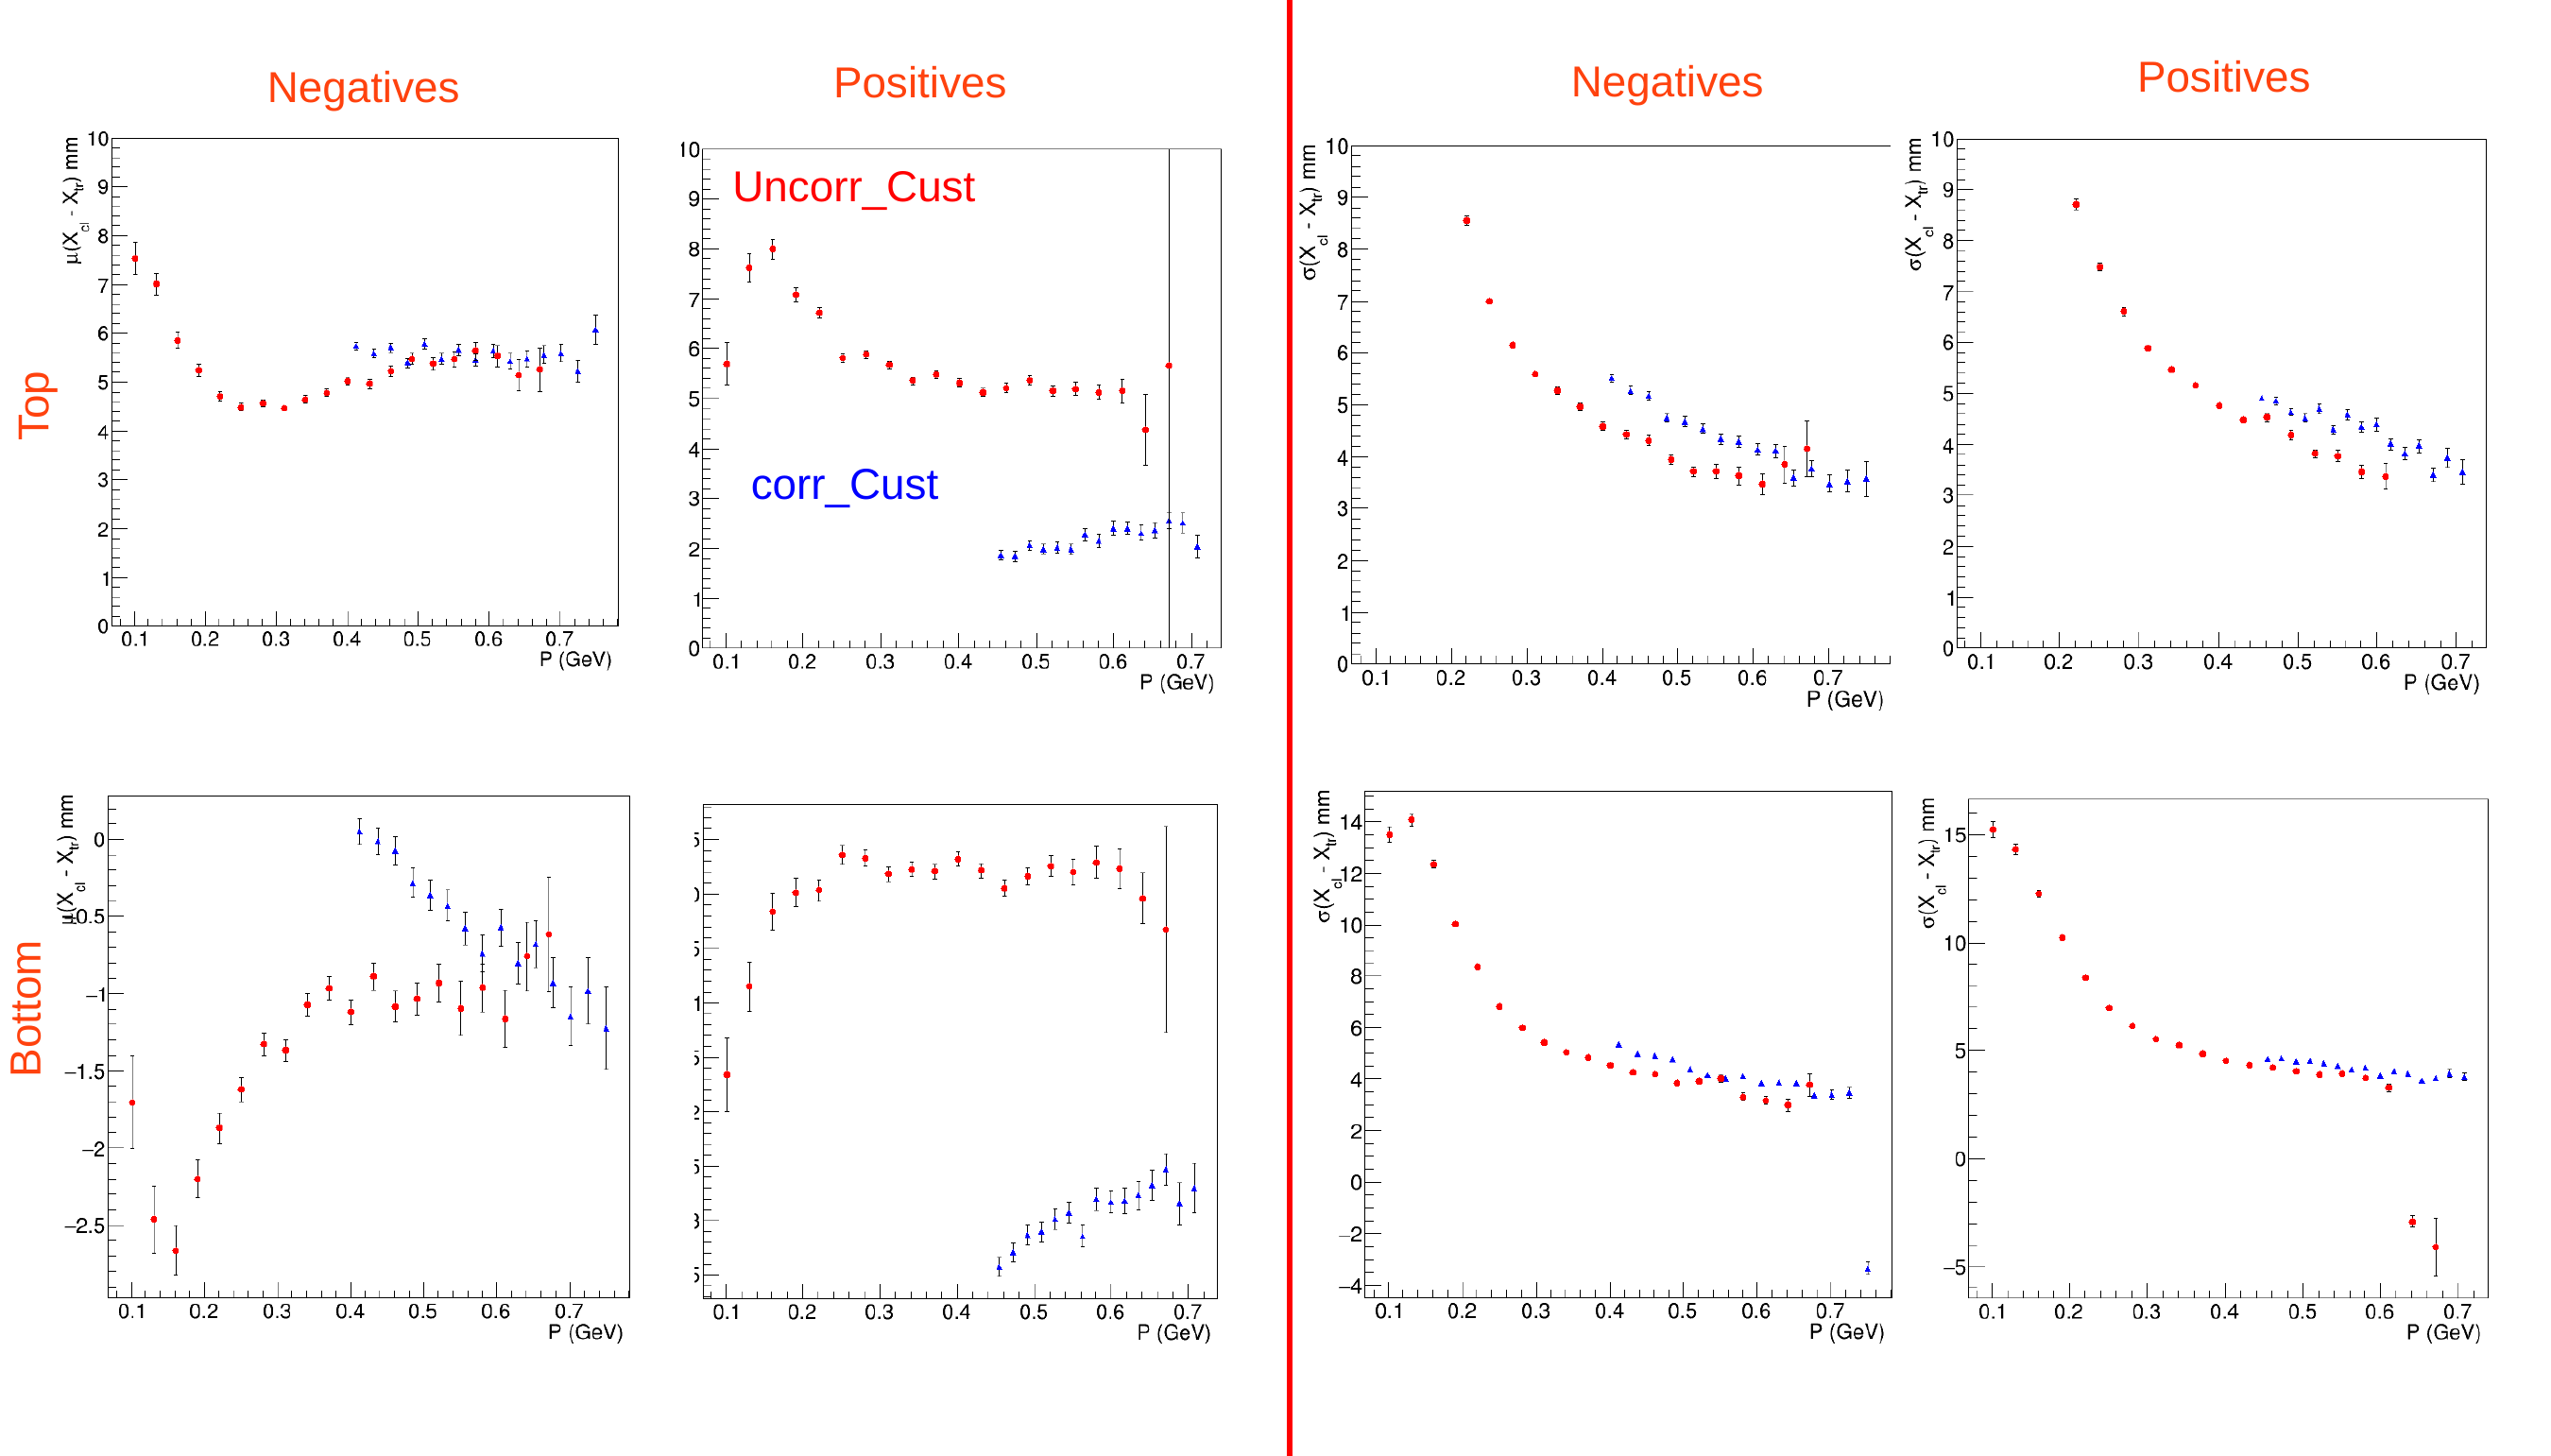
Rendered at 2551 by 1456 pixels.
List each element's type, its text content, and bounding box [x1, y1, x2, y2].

text_box Uncorr_Cust [718, 156, 993, 219]
picture [43, 732, 1281, 1362]
text_box Negatives [253, 57, 483, 120]
text_box Positives [819, 51, 1036, 114]
text_box corr_Cust [737, 454, 953, 517]
text_box Negatives [1557, 50, 1787, 114]
text_box Bottom [0, 867, 58, 1092]
text_box Positives [2123, 45, 2339, 109]
text_box Top [2, 343, 114, 455]
picture [48, 77, 1287, 728]
picture [1293, 75, 2551, 1362]
